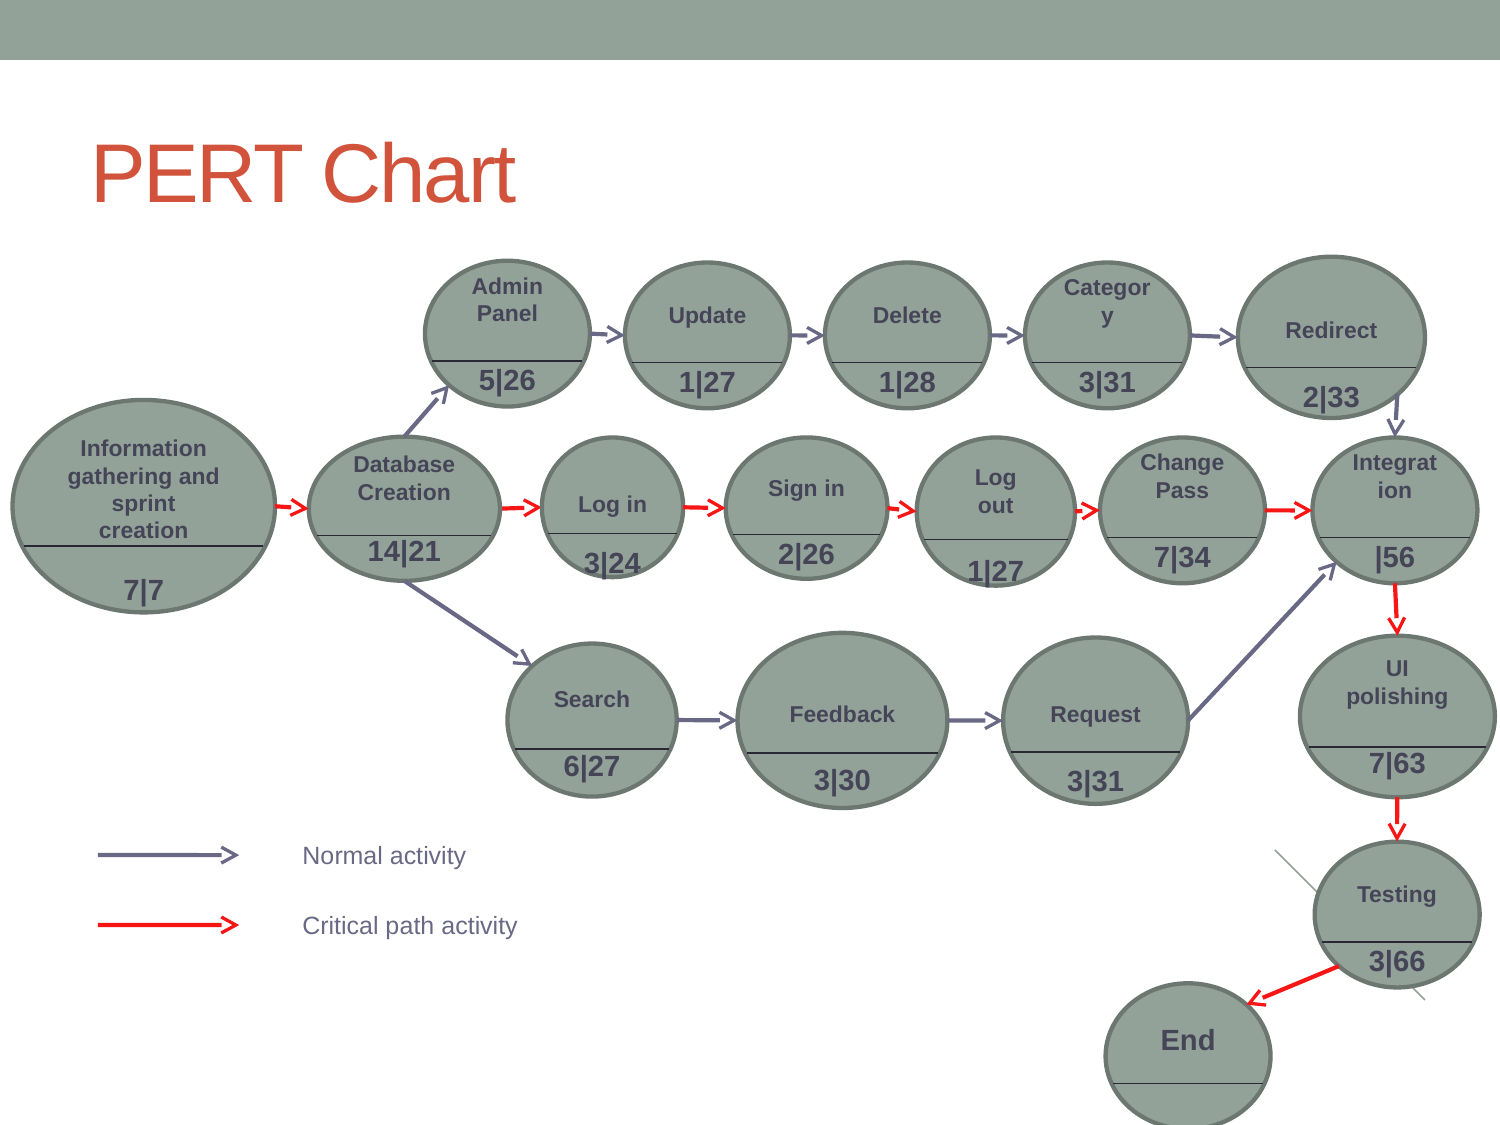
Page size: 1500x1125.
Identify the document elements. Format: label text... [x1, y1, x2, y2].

text_box Normal activity [287, 832, 482, 877]
text_box Update 1|27 [624, 262, 790, 409]
text_box Feedback 3|30 [737, 632, 948, 808]
text_box Database Creation 14|21 [308, 436, 501, 581]
text_box Category 3|31 [1025, 262, 1190, 409]
text_box Admin Panel 5|26 [424, 260, 590, 407]
text_box Delete 1|28 [824, 262, 990, 409]
text_box Request 3|31 [1003, 637, 1189, 804]
text_box Testing 3|66 [1314, 841, 1480, 988]
text_box UI polishing 7|63 [1299, 635, 1495, 798]
text_box Sign in 2|26 [725, 437, 888, 579]
text_box Log out 1|27 [916, 437, 1075, 586]
text_box Information gathering and sprint creation 7|7 [12, 399, 275, 613]
text_box Redirect 2|33 [1237, 256, 1426, 418]
text_box Log in 3|24 [541, 437, 684, 578]
text_box Search 6|27 [507, 643, 677, 797]
text_box End [1105, 983, 1271, 1125]
text_box Critical path activity [287, 902, 534, 948]
text_box Integration |56 [1312, 437, 1478, 584]
text_box Change Pass 7|34 [1099, 437, 1265, 584]
title PERT Chart [75, 87, 1425, 250]
